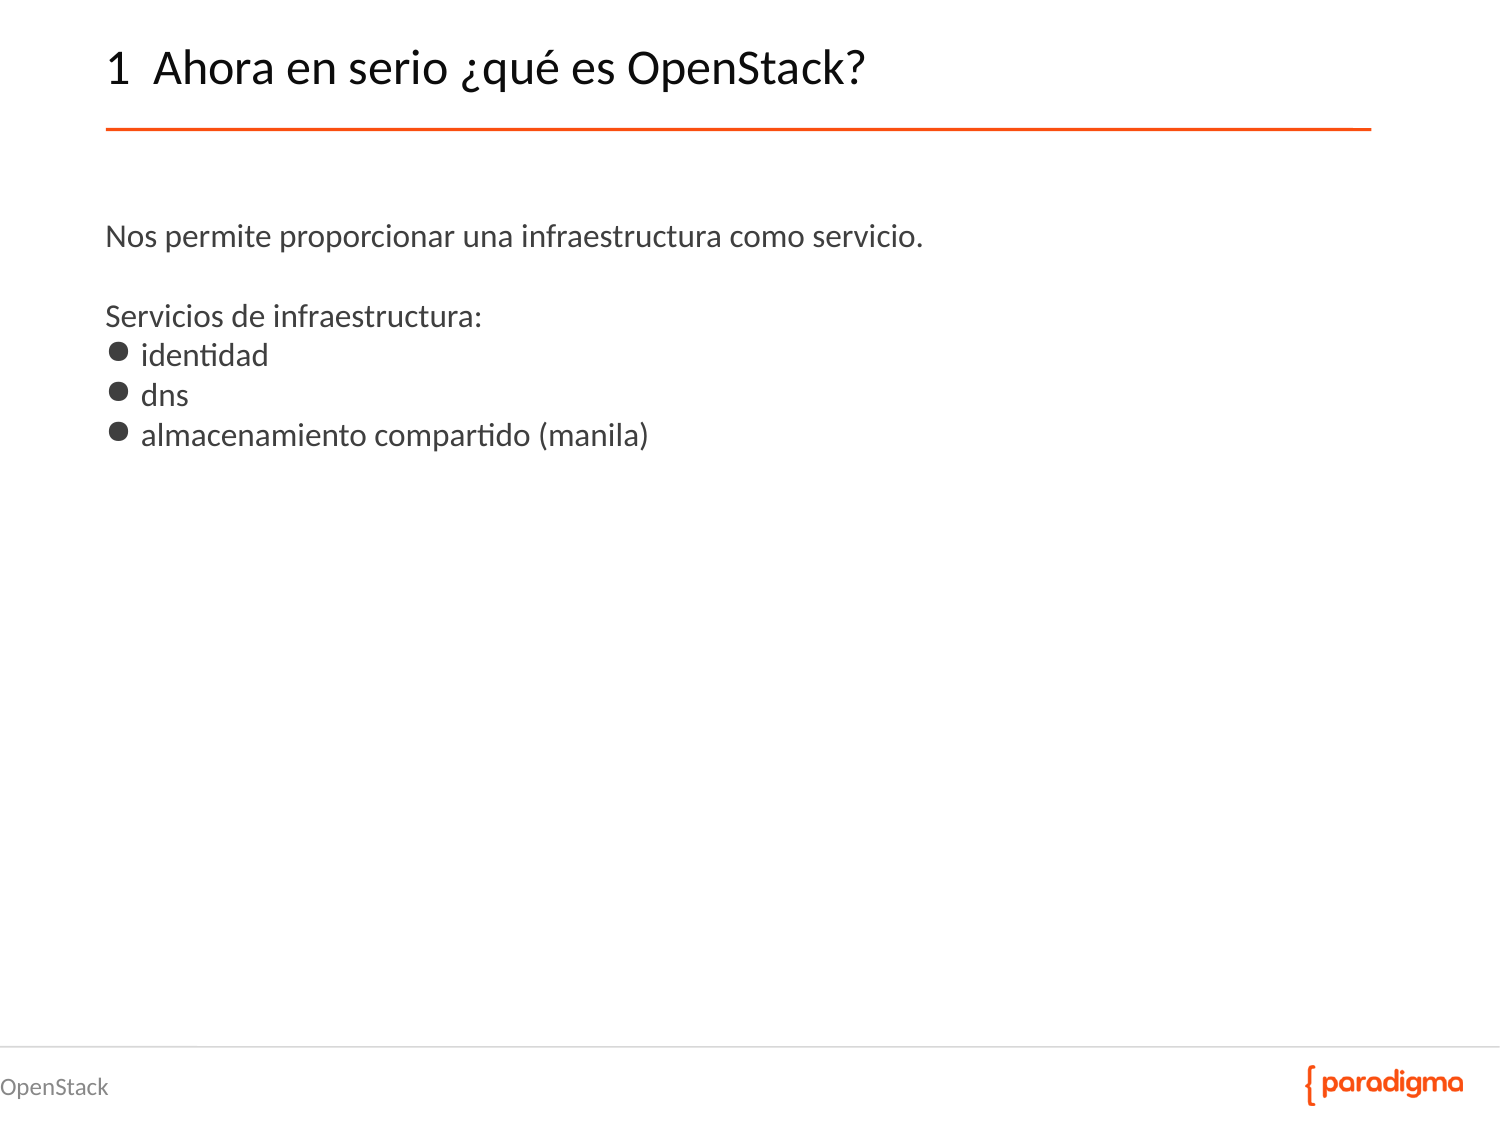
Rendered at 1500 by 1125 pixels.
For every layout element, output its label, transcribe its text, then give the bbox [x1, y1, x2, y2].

text_box Nos permite proporcionar una infraestructura como servicio. Servicios de infraestructura: identidad dns almacenamiento compartido (manila) [105, 206, 1395, 984]
picture [1305, 1065, 1463, 1107]
text_box 1 Ahora en serio ¿qué es OpenStack? [105, 0, 1395, 130]
text_box OpenStack [0, 1048, 1223, 1125]
